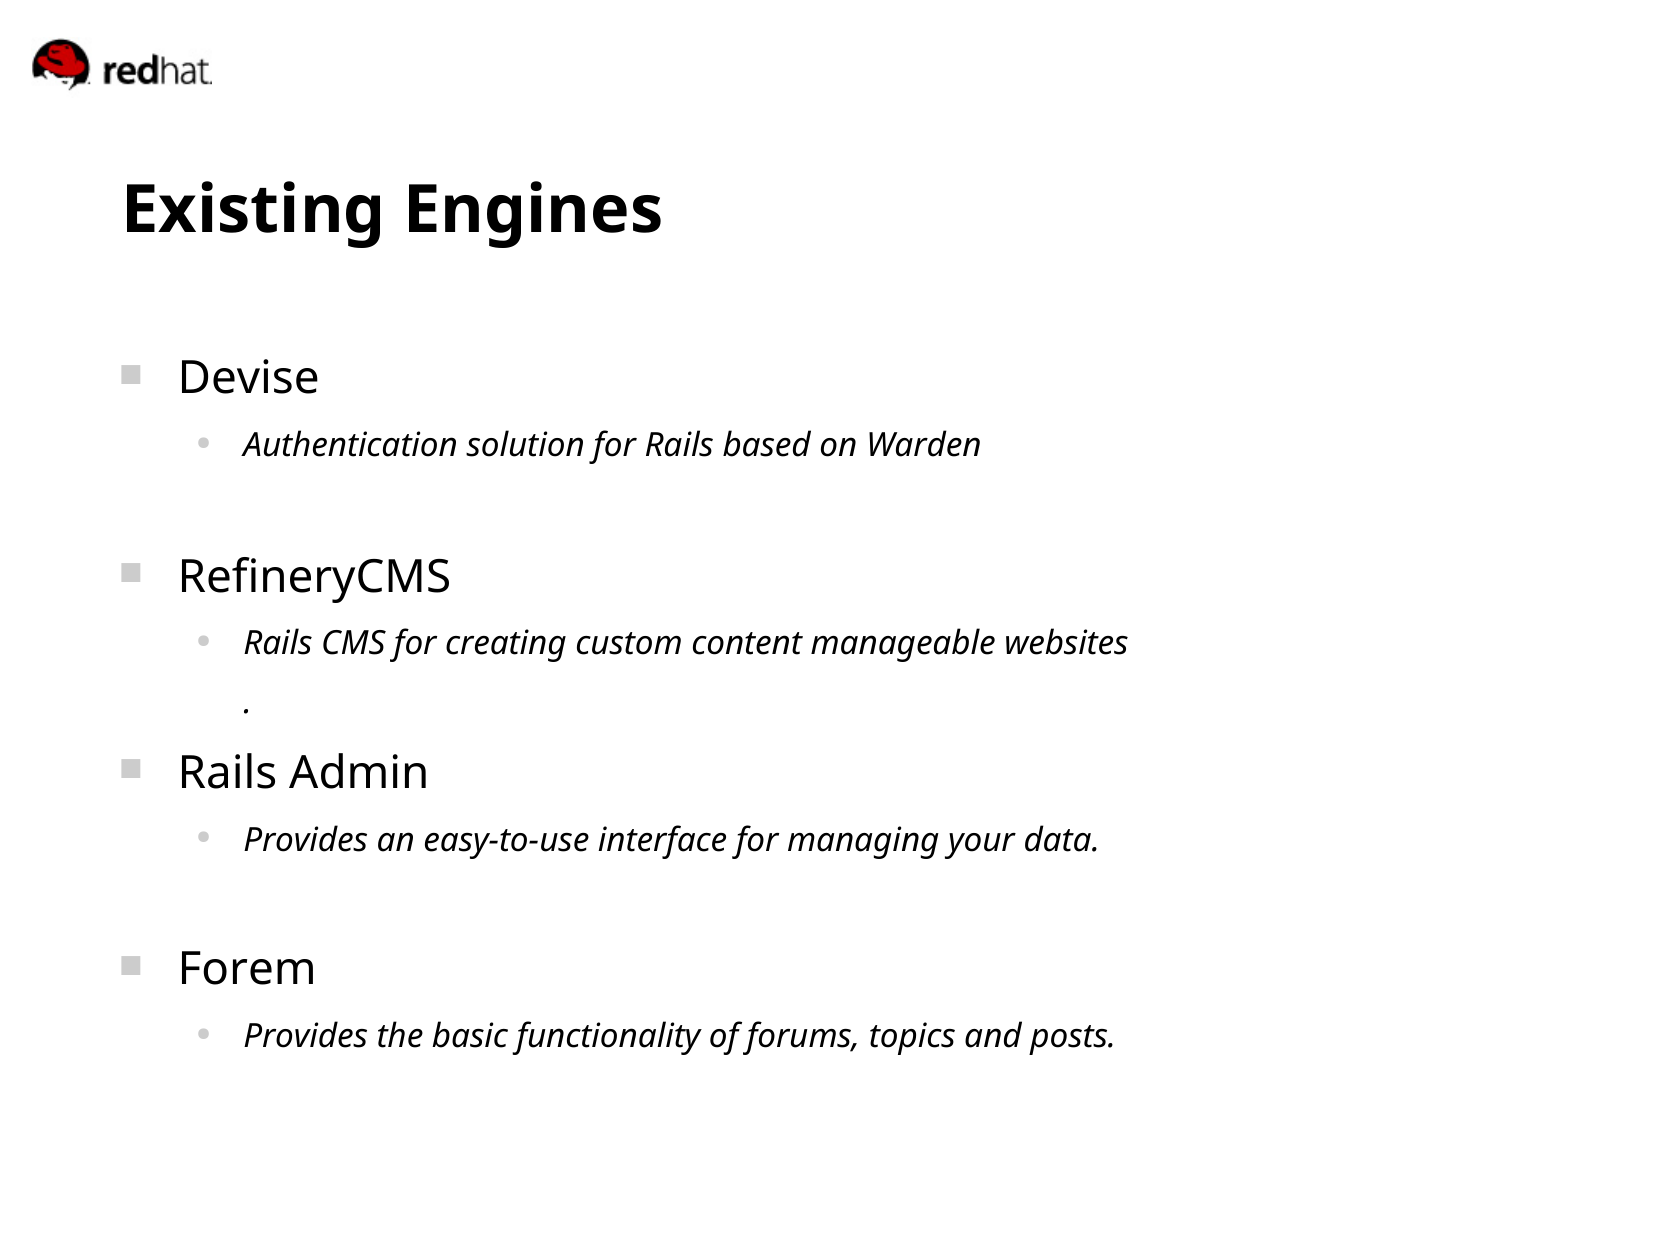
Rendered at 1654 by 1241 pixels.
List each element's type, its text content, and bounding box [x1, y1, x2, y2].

picture [31, 37, 212, 98]
list Devise Authentication solution for Rails based on Warden RefineryCMS Rails CMS for creating custom content manageable websites . Rails Admin Provides an easy-to-use interface for managing your data. Forem Provides the basic functionality of forums, topics and posts. [121, 344, 1534, 1127]
title Existing Engines [121, 102, 1534, 310]
